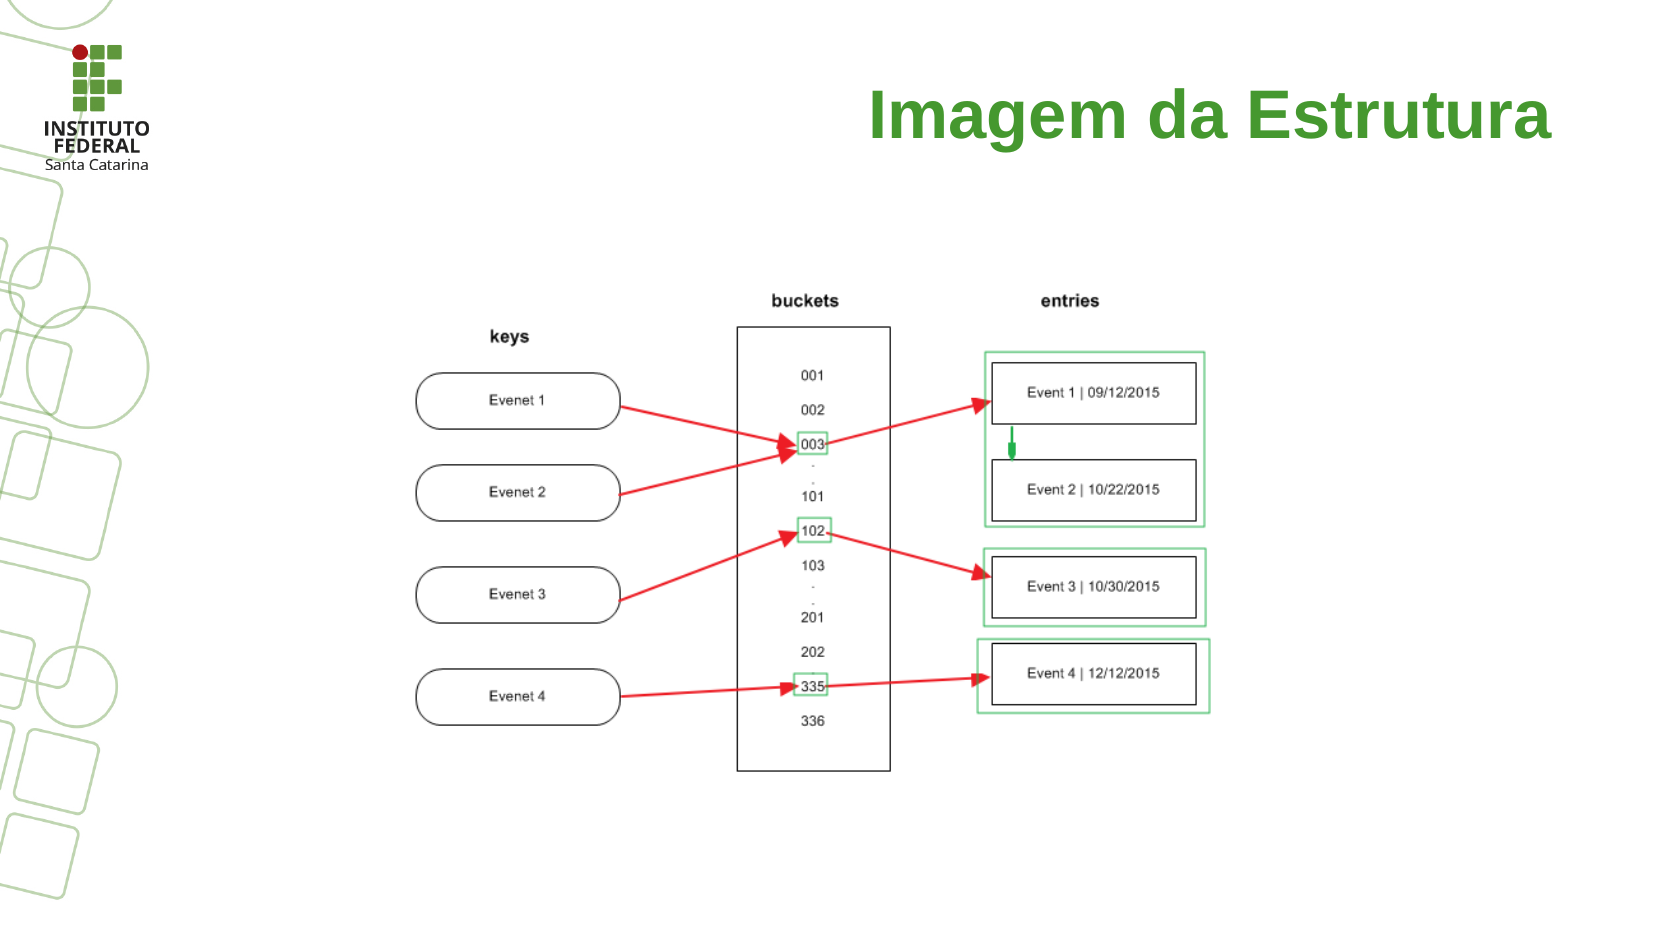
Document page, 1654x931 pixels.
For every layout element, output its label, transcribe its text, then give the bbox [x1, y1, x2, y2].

picture [0, 0, 1467, 931]
title Imagem da Estrutura [259, 37, 1571, 193]
